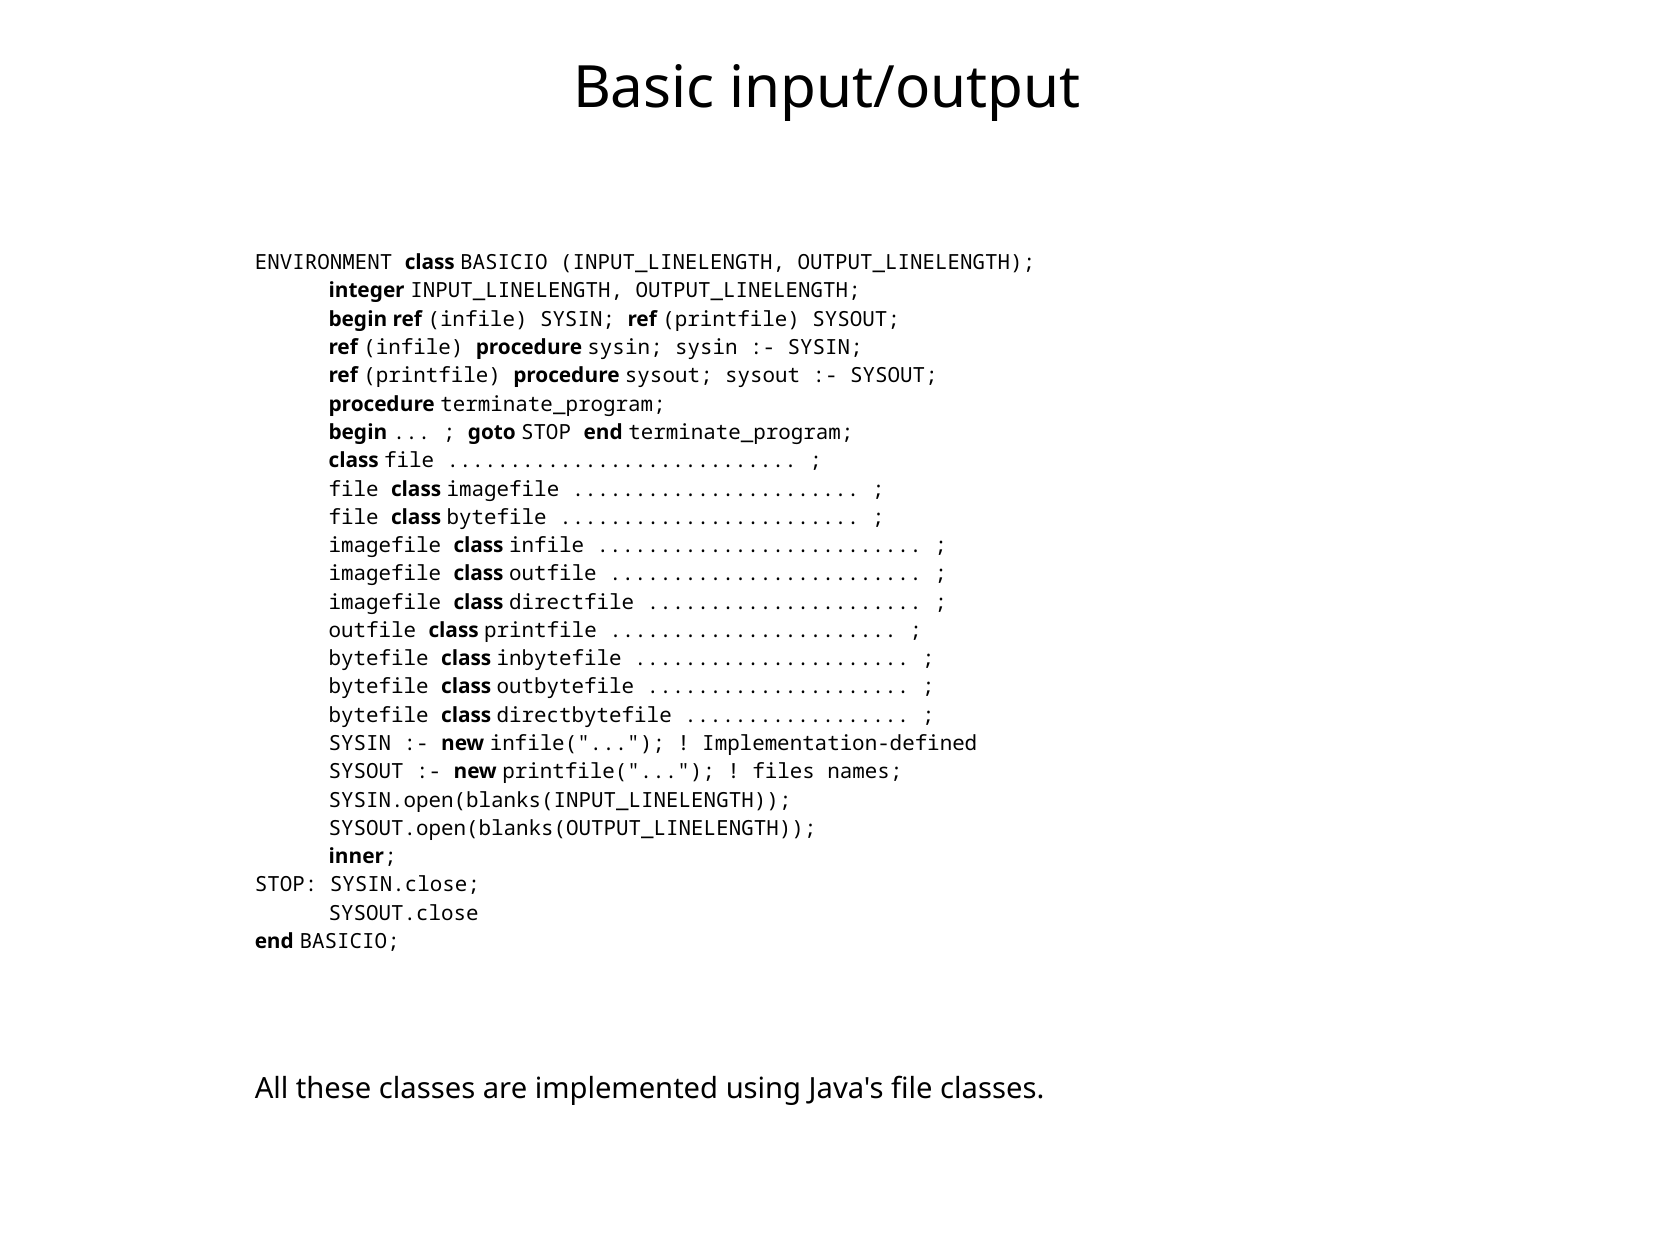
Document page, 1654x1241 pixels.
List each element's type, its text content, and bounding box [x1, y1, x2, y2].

title Basic input/output [82, 43, 1571, 126]
text_box ENVIRONMENT class BASICIO (INPUT_LINELENGTH, OUTPUT_LINELENGTH); integer INPUT_LINELENGTH, OUTPUT_LINELENGTH; begin ref (infile) SYSIN; ref (printfile) SYSOUT; ref (infile) procedure sysin; sysin :- SYSIN; ref (printfile) procedure sysout; sysout :- SYSOUT; procedure terminate_program; begin ... ; goto STOP end terminate_program; class file ............................ ; file class imagefile ....................... ; file class bytefile ........................ ; imagefile class infile .......................... ; imagefile class outfile ......................... ; imagefile class directfile ...................... ; outfile class printfile ....................... ; bytefile class inbytefile ...................... ; bytefile class outbytefile ..................... ; bytefile class directbytefile .................. ; SYSIN :- new infile("..."); ! Implementation-defined SYSOUT :- new printfile("..."); ! files names; SYSIN.open(blanks(INPUT_LINELENGTH)); SYSOUT.open(blanks(OUTPUT_LINELENGTH)); inner; STOP: SYSIN.close; SYSOUT.close end BASICIO; All these classes are implemented using Java's file classes. [240, 240, 1246, 1060]
